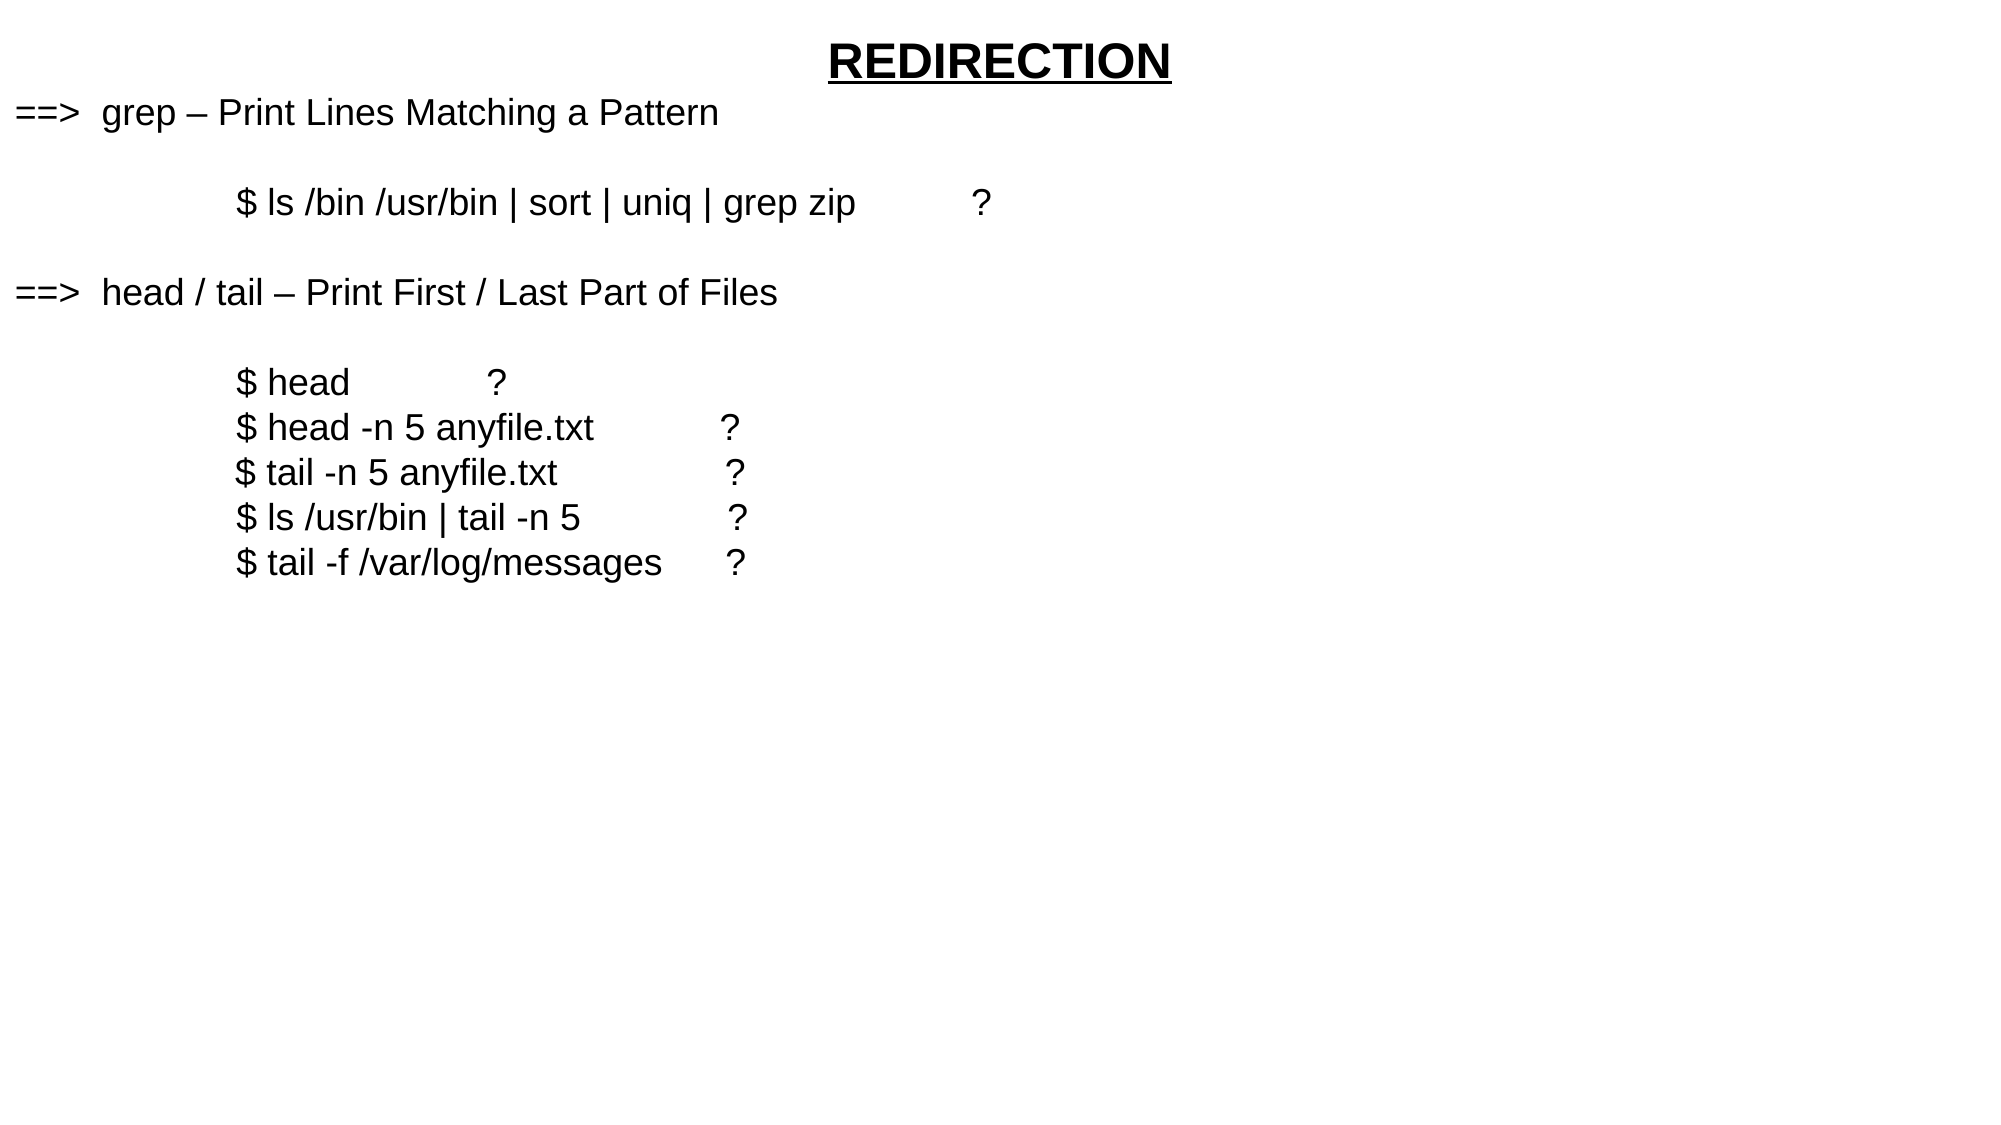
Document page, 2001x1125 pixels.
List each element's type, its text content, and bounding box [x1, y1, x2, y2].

text_box REDIRECTION ==> grep – Print Lines Matching a Pattern $ ls /bin /usr/bin | sort | uniq | grep zip ? ==> head / tail – Print First / Last Part of Files $ head ? $ head -n 5 anyfile.txt ? $ tail -n 5 anyfile.txt ? $ ls /usr/bin | tail -n 5 ? $ tail -f /var/log/messages ? [0, 20, 2000, 1125]
